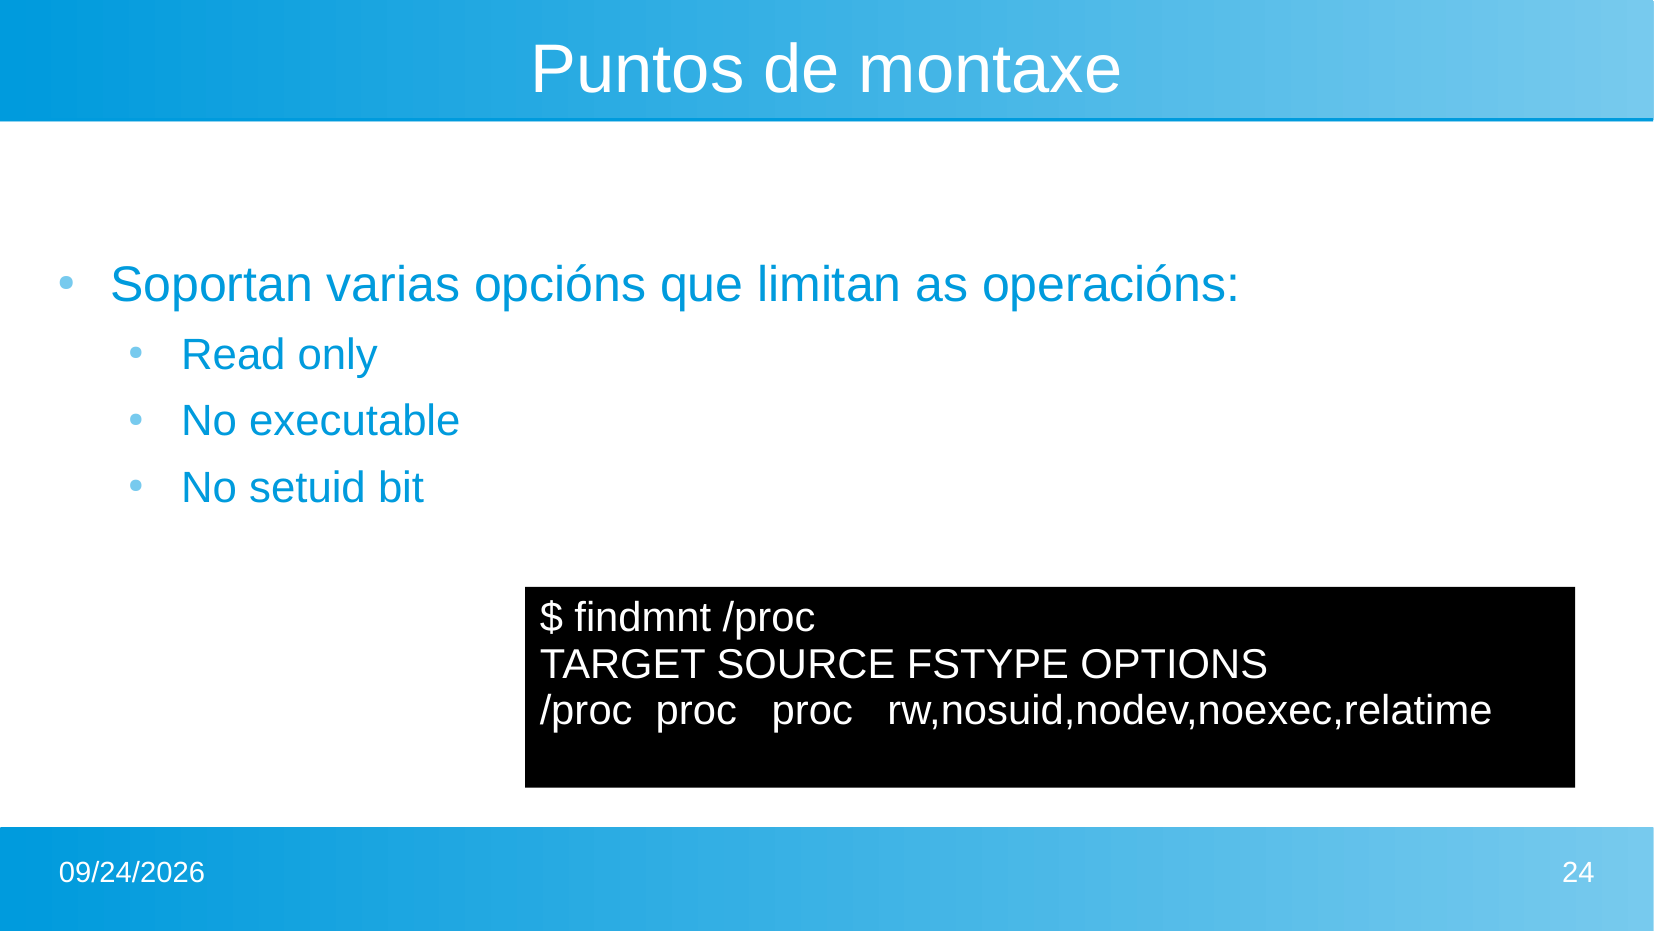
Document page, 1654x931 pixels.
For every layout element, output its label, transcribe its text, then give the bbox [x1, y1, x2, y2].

list Soportan varias opcións que limitan as operacións: Read only No executable No setuid bit [39, 225, 1576, 543]
text_box $ findmnt /proc TARGET SOURCE FSTYPE OPTIONS /proc proc proc rw,nosuid,nodev,noexec,relatime [525, 586, 1576, 788]
title Puntos de montaxe [59, 29, 1595, 108]
